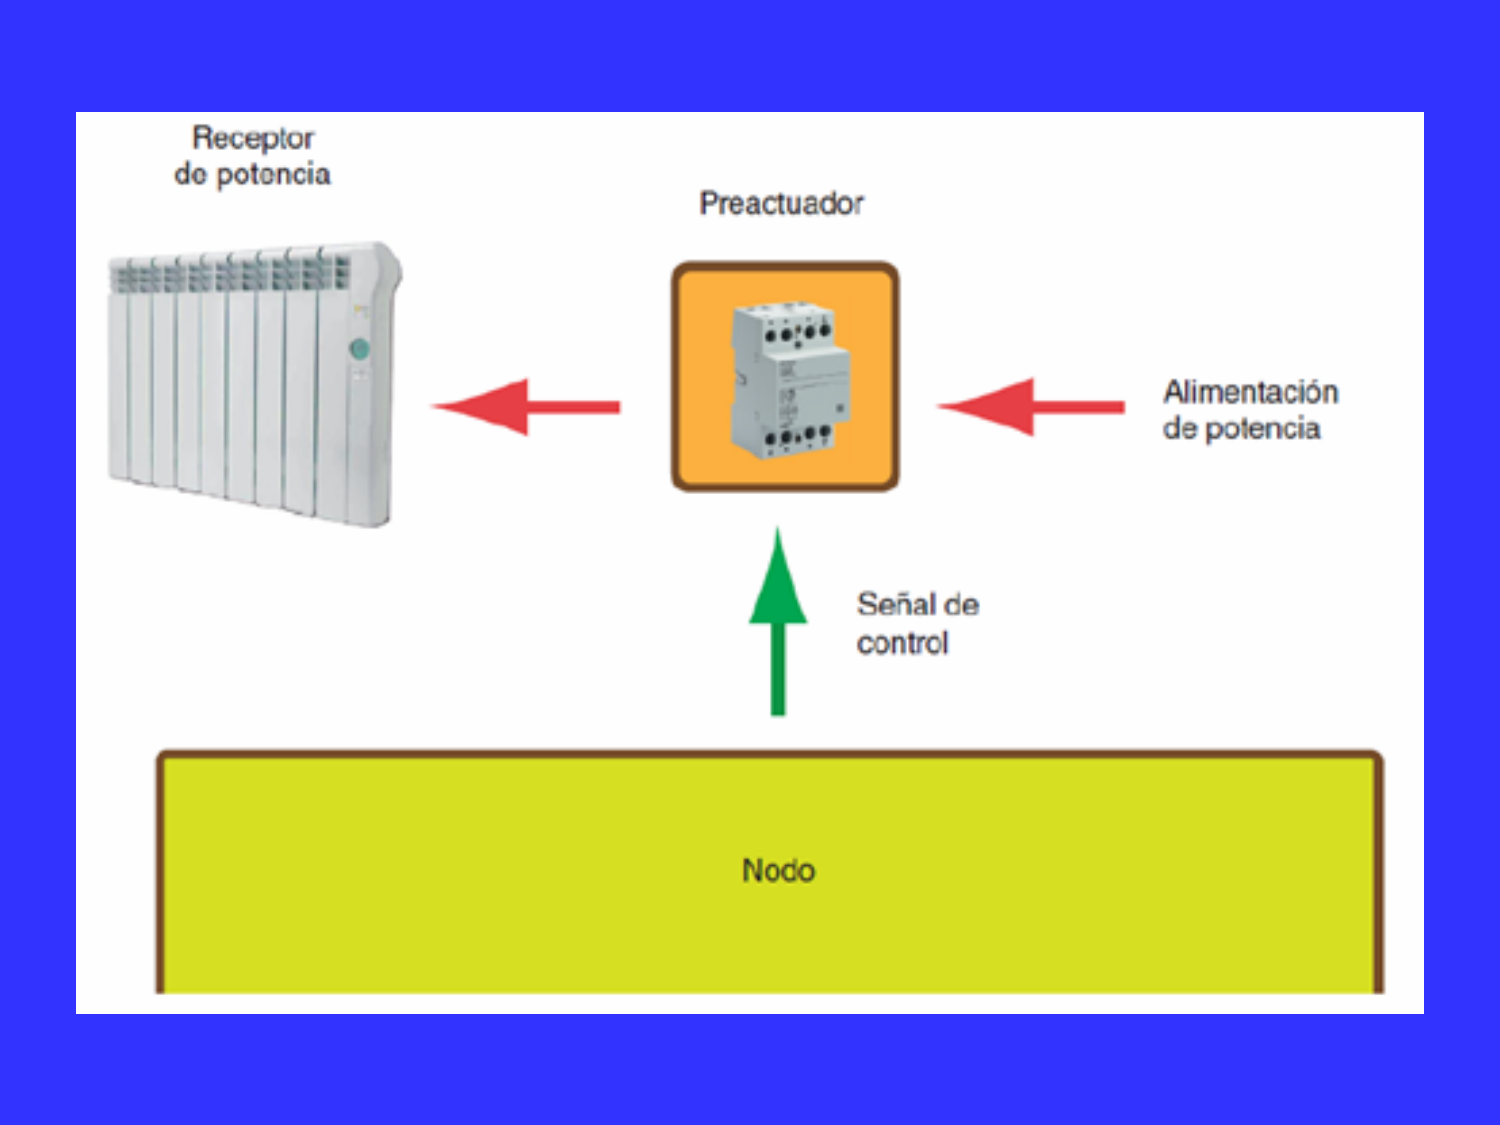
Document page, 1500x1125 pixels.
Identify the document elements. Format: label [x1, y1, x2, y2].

picture [76, 112, 1424, 1014]
